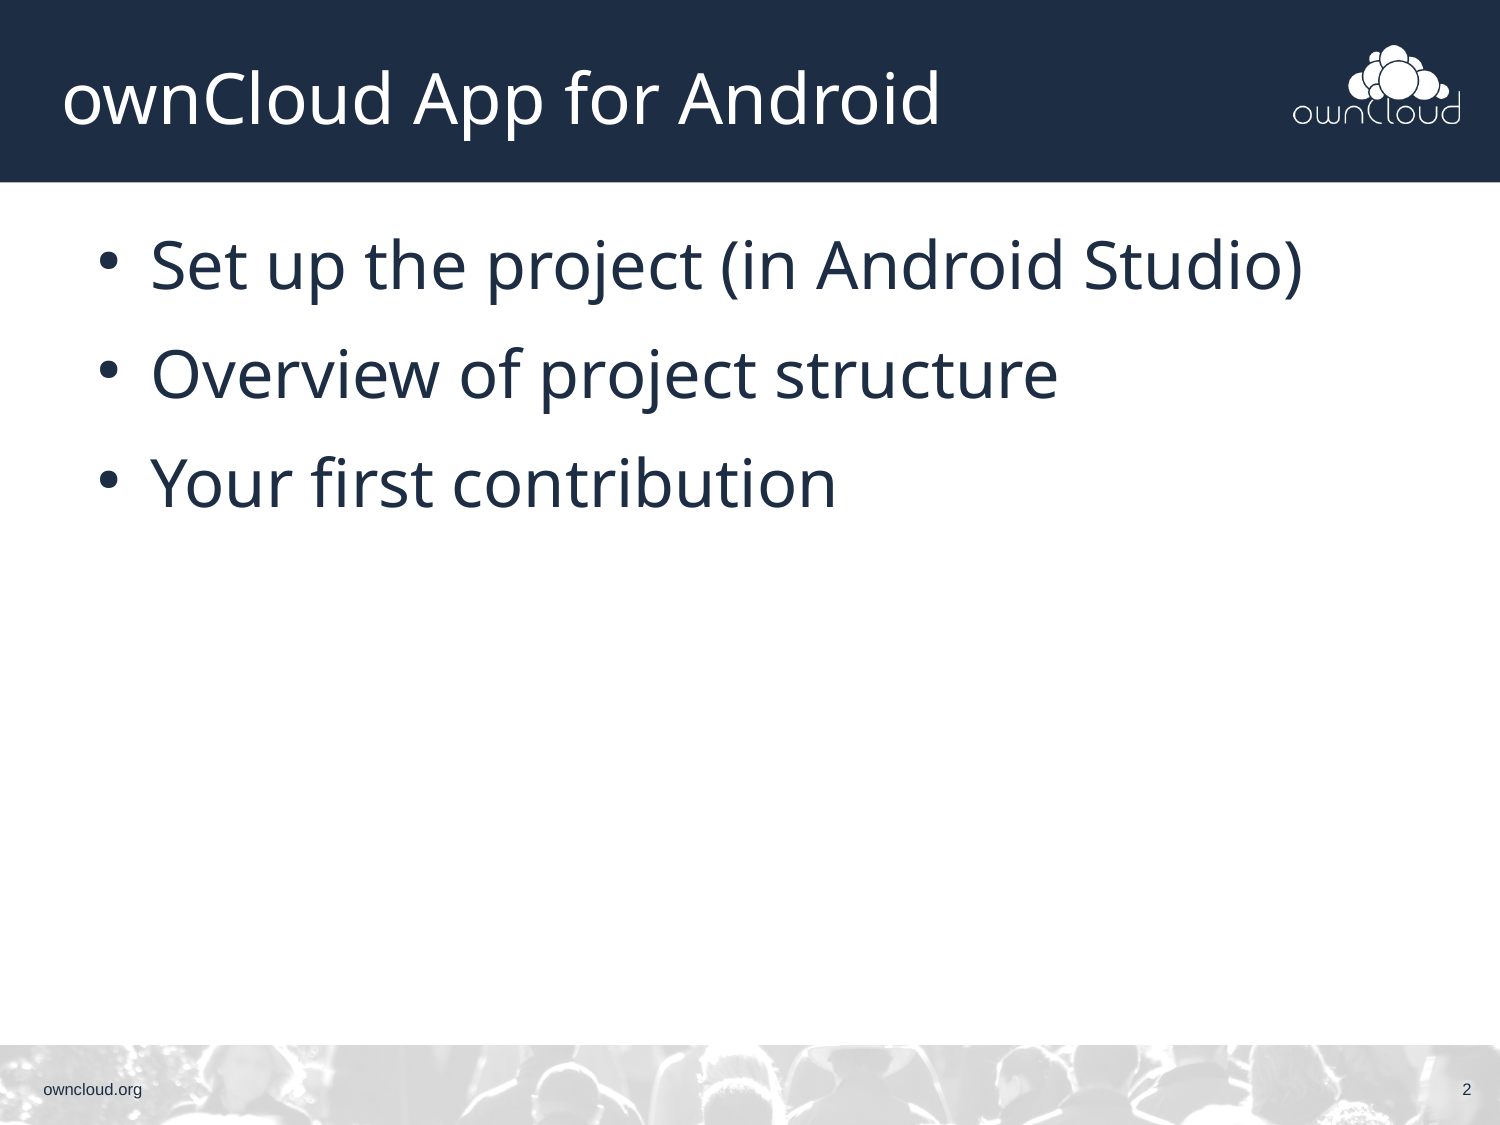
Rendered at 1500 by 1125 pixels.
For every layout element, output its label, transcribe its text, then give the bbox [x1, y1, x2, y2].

picture [1293, 45, 1460, 124]
list Set up the project (in Android Studio) Overview of project structure Your first contribution [46, 214, 1465, 1026]
picture [0, 1045, 1500, 1125]
title ownCloud App for Android [46, 5, 1258, 187]
